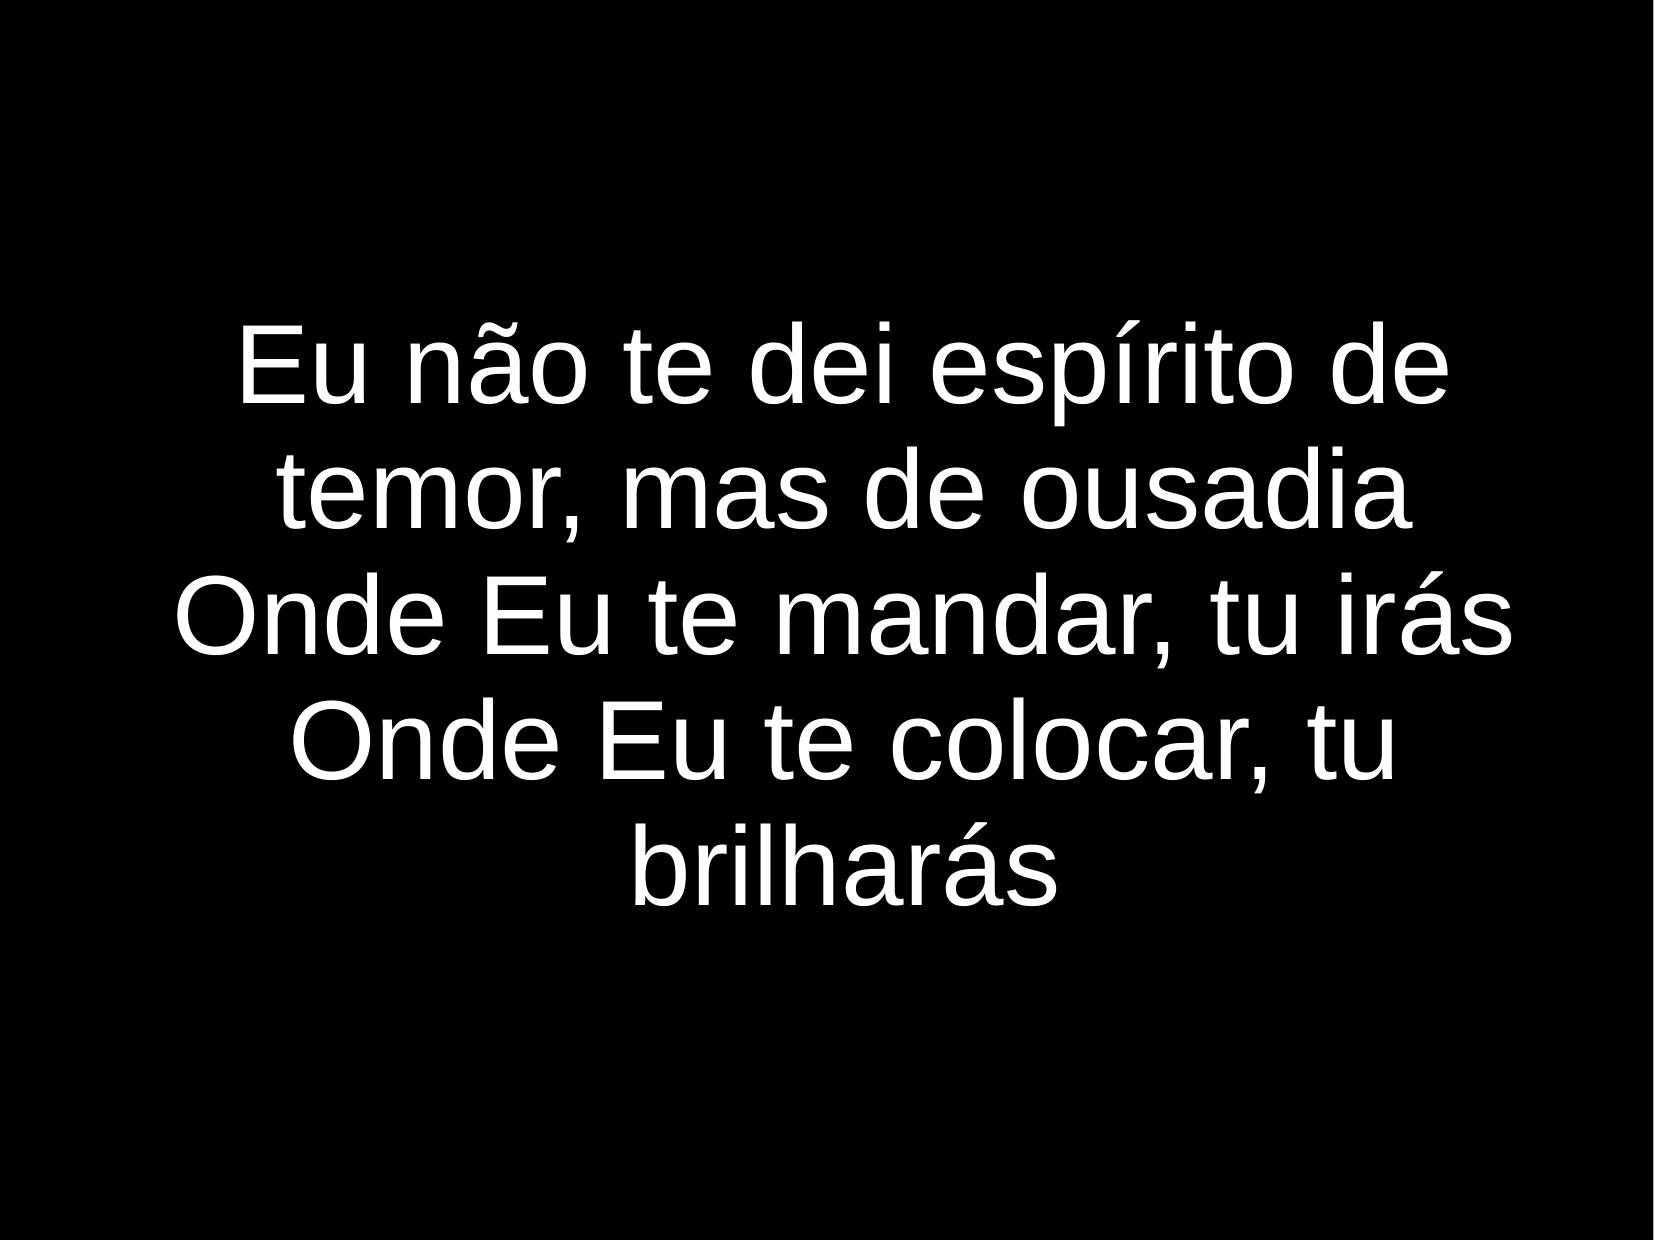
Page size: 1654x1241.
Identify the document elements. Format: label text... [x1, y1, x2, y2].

subtitle Eu não te dei espírito de temor, mas de ousadia Onde Eu te mandar, tu irás Onde Eu te colocar, tu brilharás [82, 49, 1607, 1182]
